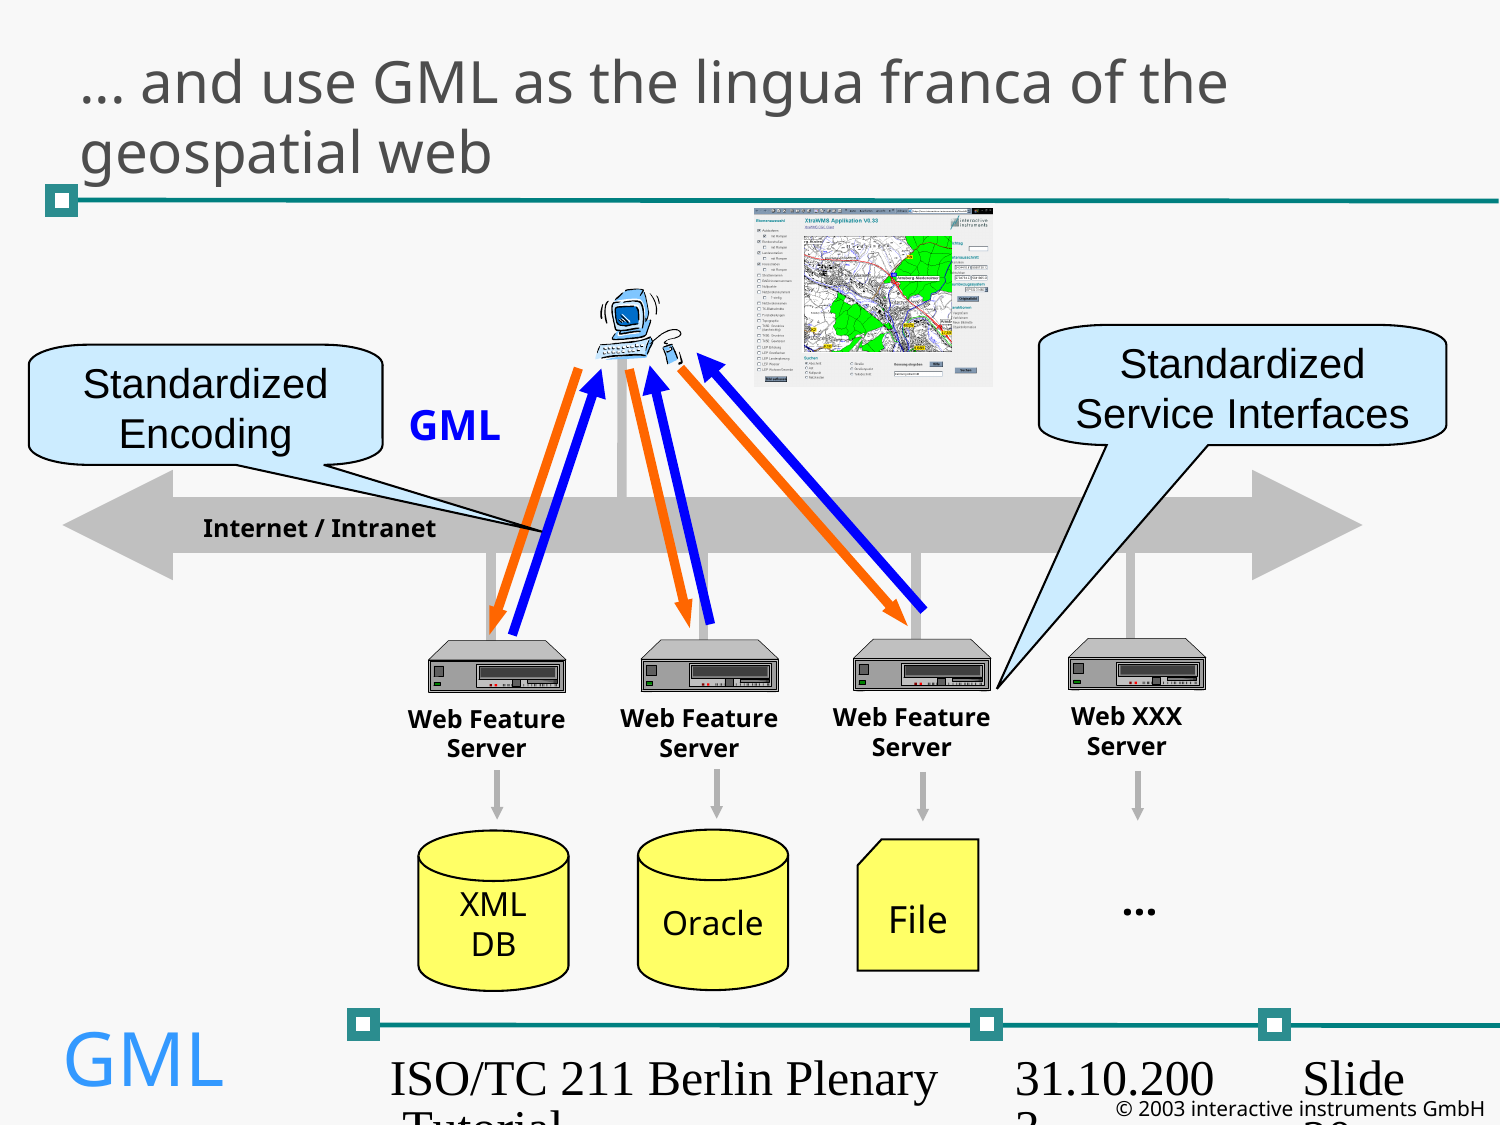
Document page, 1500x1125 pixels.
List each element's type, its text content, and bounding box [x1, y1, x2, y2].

title ... and use GML as the lingua franca of the geospatial web [64, 37, 1427, 193]
text_box [1069, 658, 1205, 689]
text_box [1071, 660, 1203, 687]
text_box [856, 640, 989, 658]
text_box [649, 293, 658, 315]
text_box File [857, 839, 979, 971]
text_box [642, 660, 778, 691]
text_box [644, 662, 776, 689]
text_box [644, 641, 776, 658]
text_box Web Feature Server [832, 701, 991, 762]
chart [804, 236, 952, 352]
text_box Oracle [638, 829, 789, 991]
text_box XML DB [418, 830, 569, 991]
text_box GML [408, 398, 502, 450]
text_box [854, 659, 990, 690]
text_box Internet / Intranet [203, 512, 437, 543]
text_box Web Feature Server [620, 702, 779, 763]
text_box [678, 351, 683, 365]
text_box [1071, 639, 1203, 657]
text_box [431, 662, 563, 690]
text_box [600, 300, 609, 324]
text_box ... [1121, 874, 1158, 925]
picture [754, 208, 993, 387]
text_box Standardized Service Interfaces [996, 324, 1447, 689]
text_box Standardized Encoding [28, 344, 543, 532]
text_box [431, 641, 563, 659]
text_box [595, 288, 682, 365]
text_box Web XXX Server [1071, 700, 1183, 761]
text_box Web Feature Server [407, 703, 566, 763]
text_box [429, 661, 565, 692]
